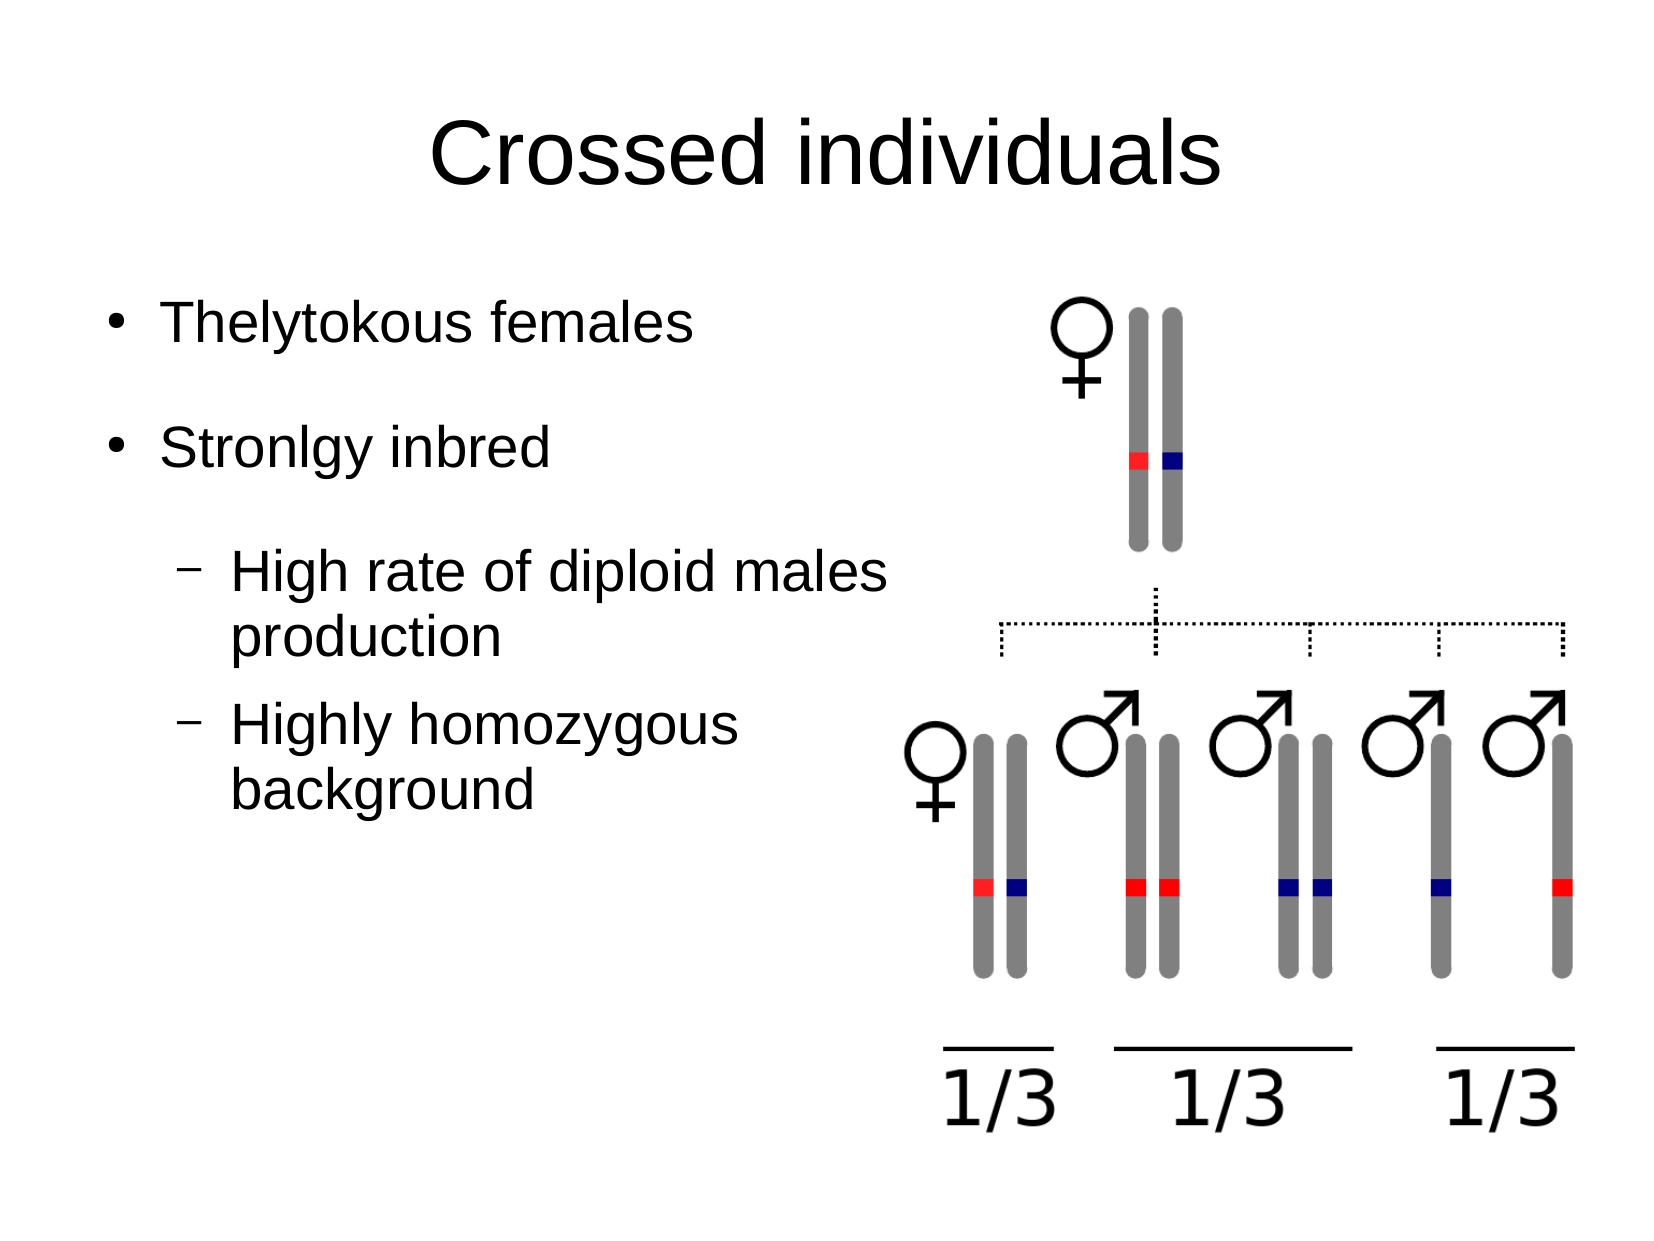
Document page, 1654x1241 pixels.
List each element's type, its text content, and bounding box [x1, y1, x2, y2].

list Thelytokous females Stronlgy inbred High rate of diploid males production Highly homozygous background [88, 290, 916, 1010]
title Crossed individuals [82, 49, 1571, 257]
picture [897, 288, 1577, 1136]
